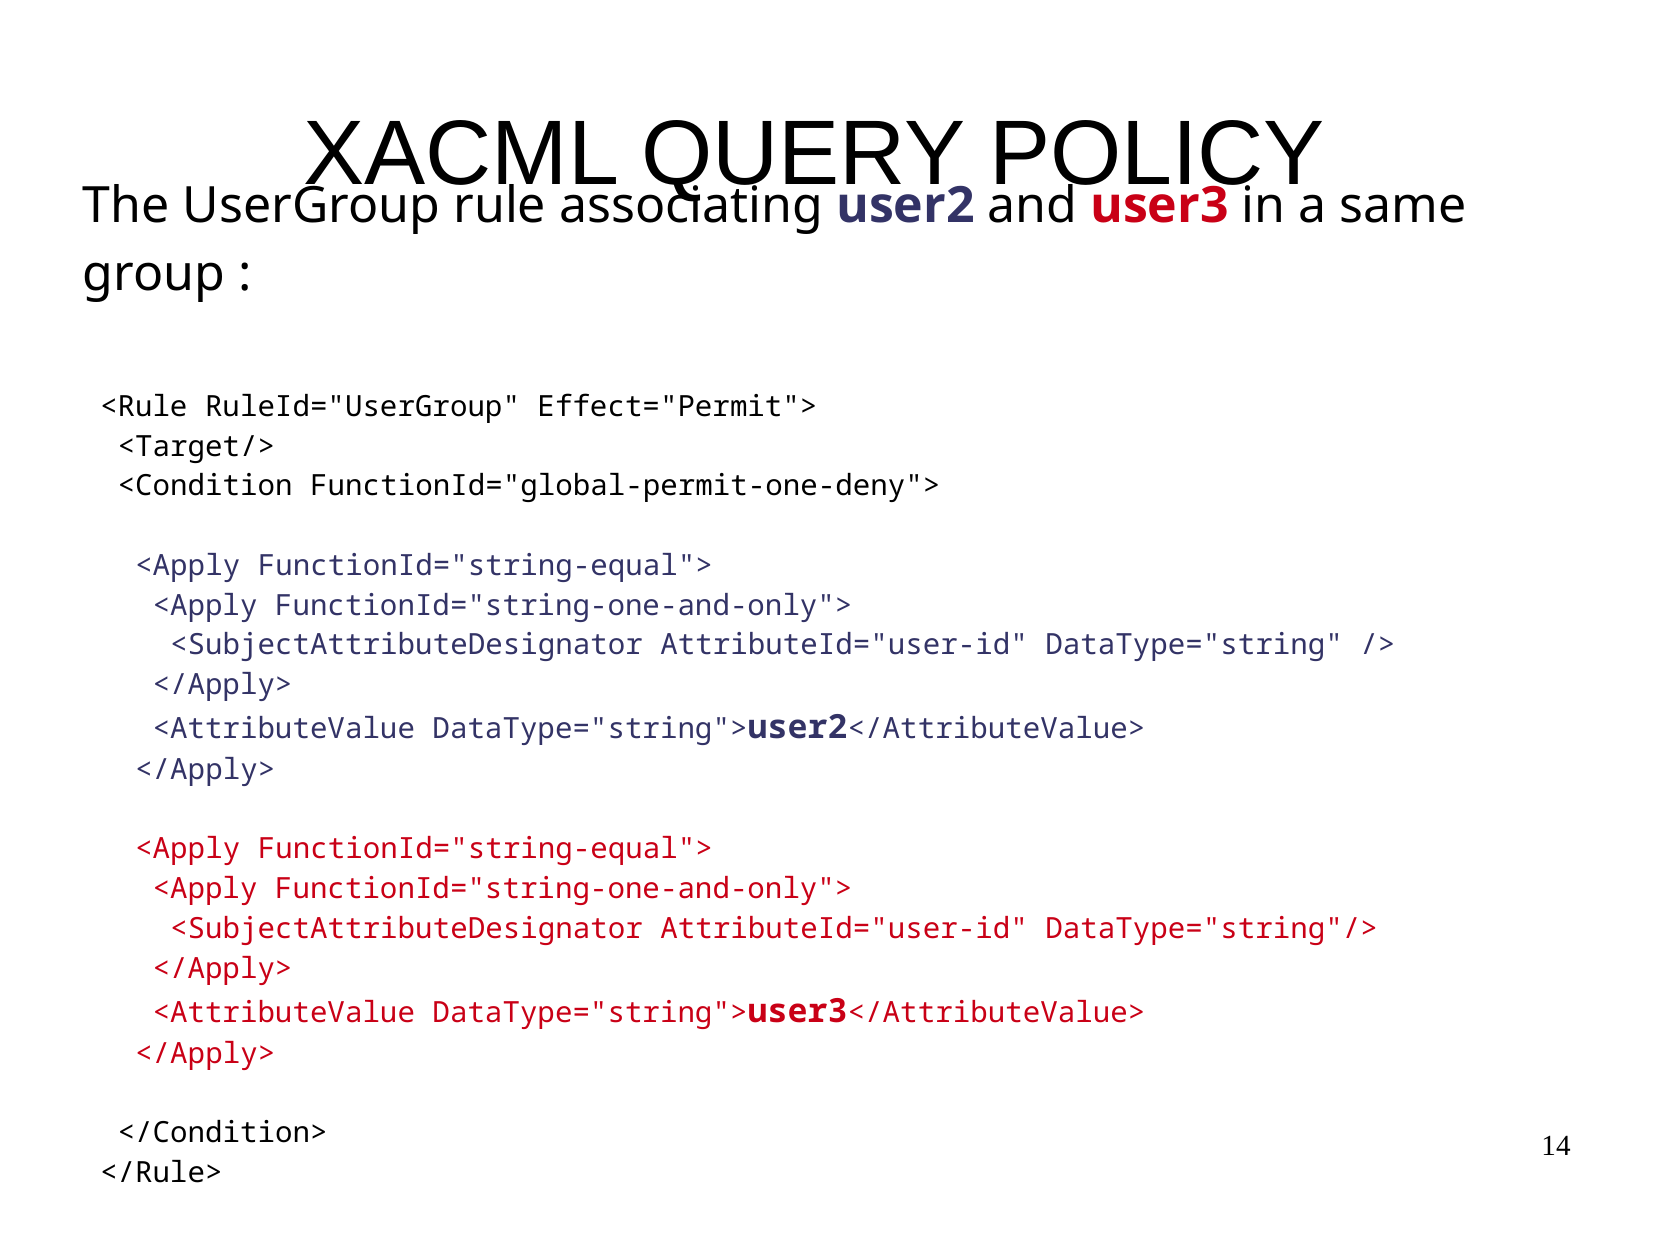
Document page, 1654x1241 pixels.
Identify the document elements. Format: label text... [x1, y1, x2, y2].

subtitle The UserGroup rule associating user2 and user3 in a same group : <Rule RuleId="UserGroup" Effect="Permit"> <Target/> <Condition FunctionId="global-permit-one-deny"> <Apply FunctionId="string-equal"> <Apply FunctionId="string-one-and-only"> <SubjectAttributeDesignator AttributeId="user-id" DataType="string" /> </Apply> <AttributeValue DataType="string">user2</AttributeValue> </Apply> <Apply FunctionId="string-equal"> <Apply FunctionId="string-one-and-only"> <SubjectAttributeDesignator AttributeId="user-id" DataType="string"/> </Apply> <AttributeValue DataType="string">user3</AttributeValue> </Apply> </Condition> </Rule> [82, 237, 1571, 1162]
title XACML QUERY POLICY [82, 56, 1571, 237]
